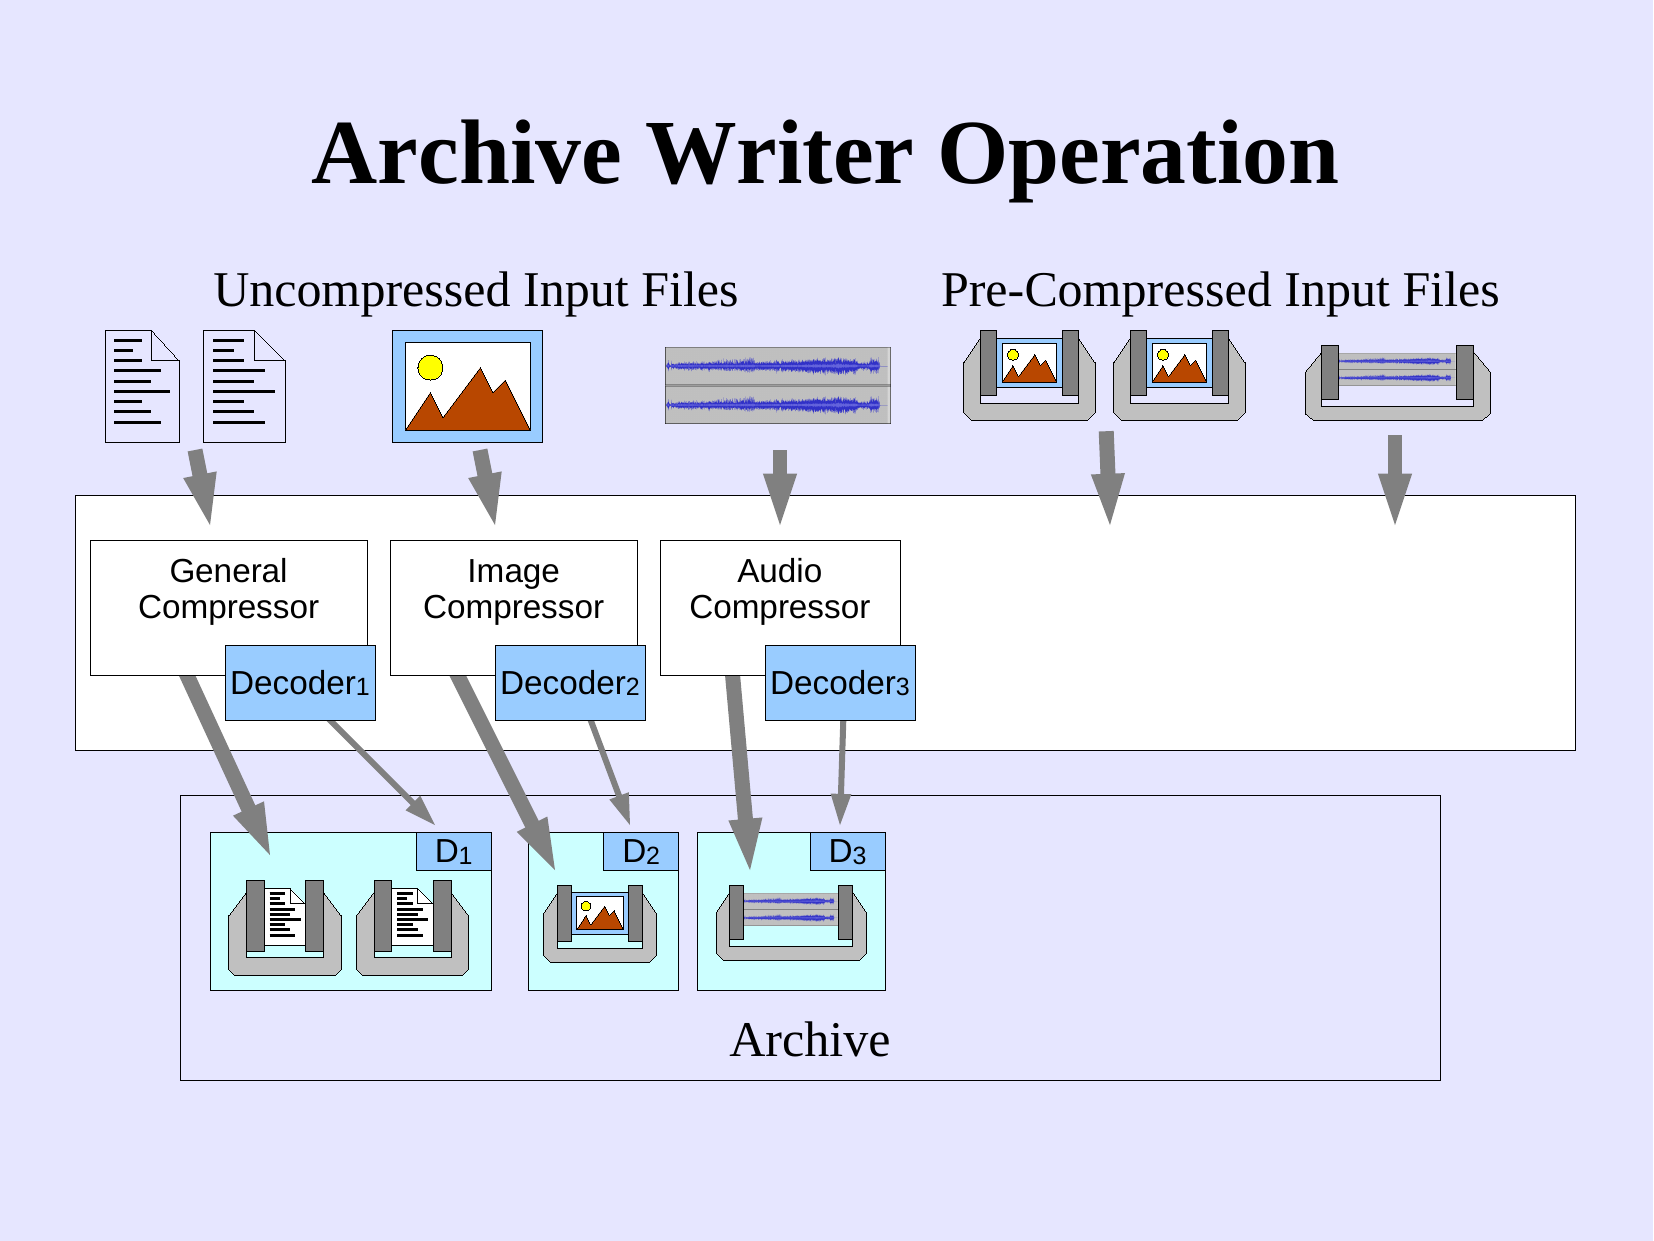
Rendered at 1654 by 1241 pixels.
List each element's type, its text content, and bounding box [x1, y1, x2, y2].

title Archive Writer Operation [82, 49, 1571, 257]
text_box [697, 832, 886, 991]
picture [1339, 353, 1456, 386]
text_box [75, 495, 1576, 751]
text_box [467, 676, 598, 751]
text_box [1305, 345, 1491, 421]
text_box Decoder1 [225, 645, 376, 721]
picture [665, 347, 891, 424]
text_box Audio Compressor [660, 540, 901, 676]
text_box [963, 331, 1096, 421]
text_box D2 [603, 832, 679, 871]
text_box [392, 331, 543, 443]
text_box Decoder2 [495, 645, 646, 721]
text_box [528, 832, 679, 991]
text_box [210, 832, 492, 991]
text_box General Compressor [90, 540, 368, 676]
text_box D3 [810, 832, 886, 871]
text_box [197, 676, 355, 751]
text_box Pre-Compressed Input Files [870, 255, 1572, 331]
text_box Decoder3 [765, 645, 916, 721]
text_box Uncompressed Input Files [120, 255, 833, 331]
text_box Image Compressor [390, 540, 638, 676]
text_box Archive [180, 1005, 1441, 1081]
text_box D1 [416, 832, 492, 871]
text_box [1113, 330, 1246, 421]
picture [744, 893, 838, 926]
text_box [741, 676, 840, 751]
